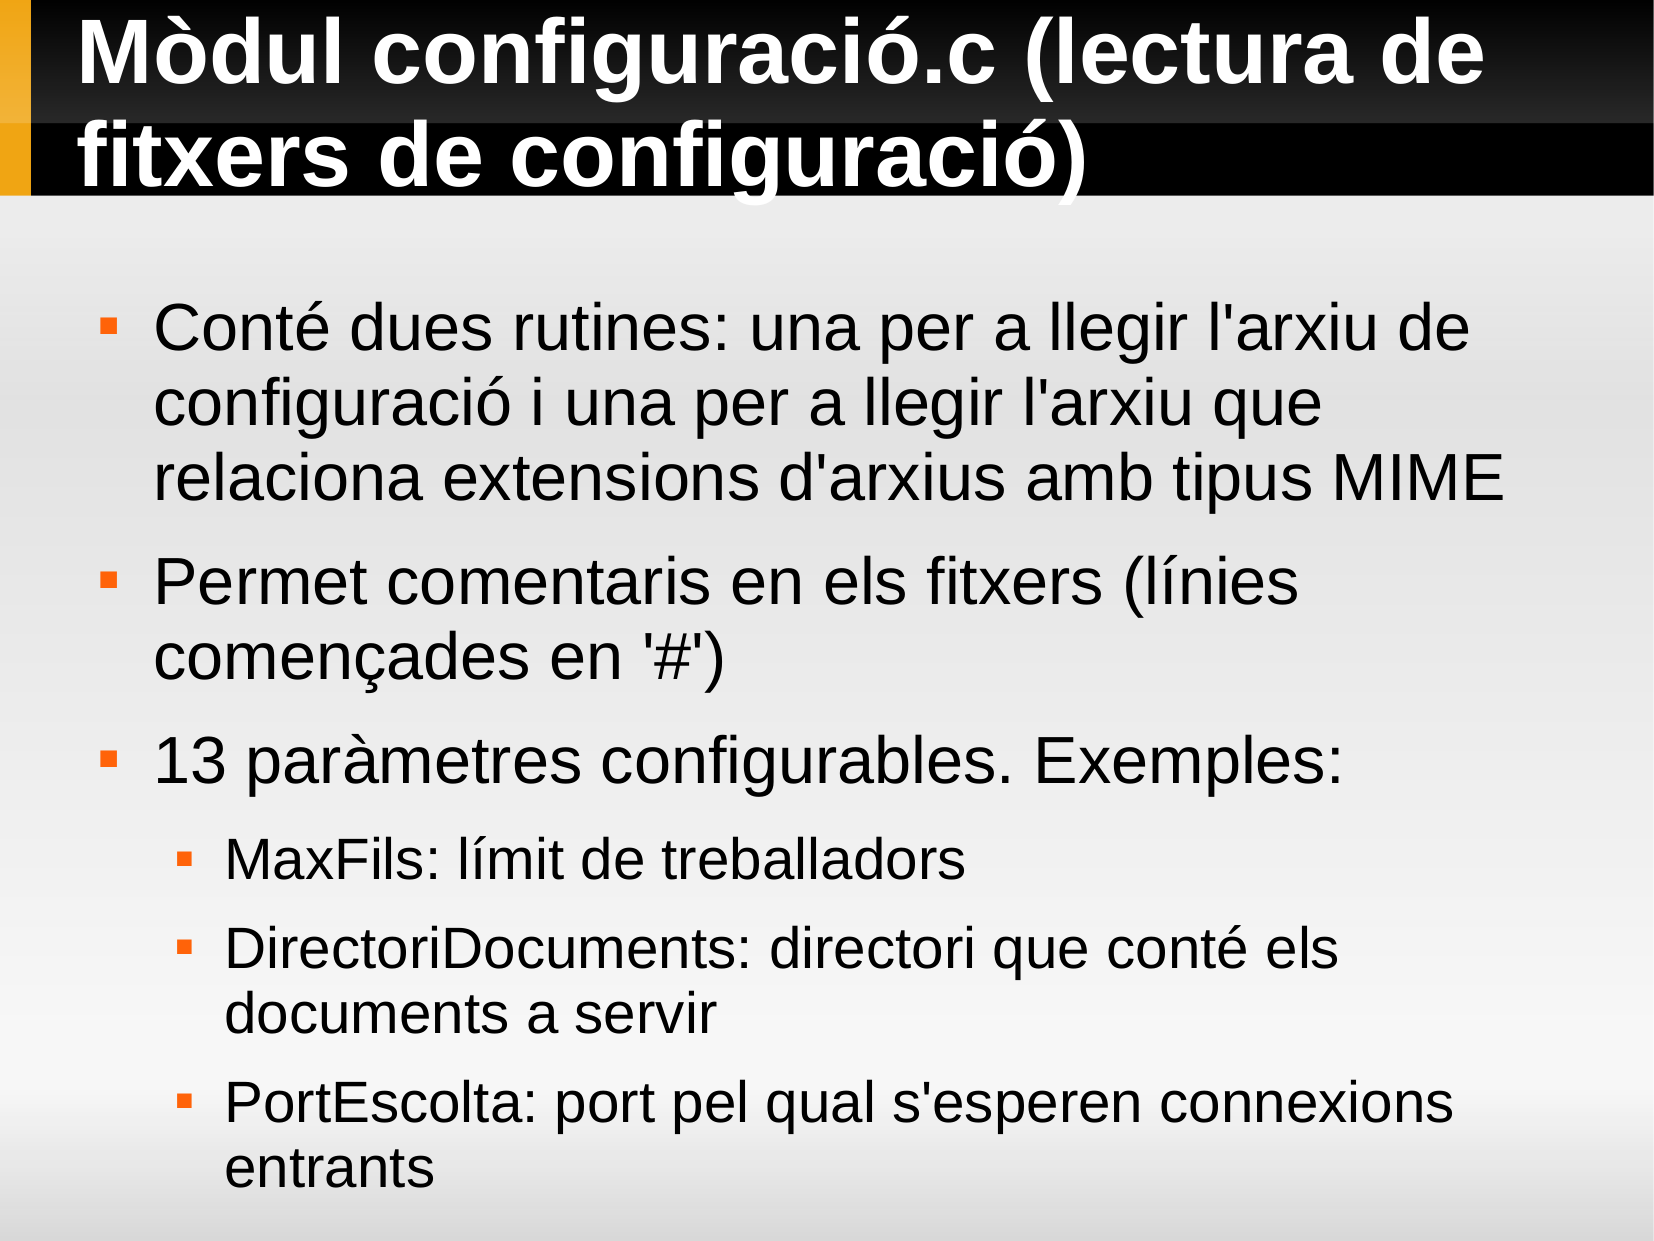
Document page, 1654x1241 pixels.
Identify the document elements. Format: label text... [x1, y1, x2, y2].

list Conté dues rutines: una per a llegir l'arxiu de configuració i una per a llegir l'arxiu que relaciona extensions d'arxius amb tipus MIME Permet comentaris en els fitxers (línies començades en '#') 13 paràmetres configurables. Exemples: MaxFils: límit de treballadors DirectoriDocuments: directori que conté els documents a servir PortEscolta: port pel qual s'esperen connexions entrants [82, 290, 1571, 1200]
title Mòdul configuració.c (lectura de fitxers de configuració) [76, 0, 1565, 208]
picture [0, 0, 1654, 1241]
